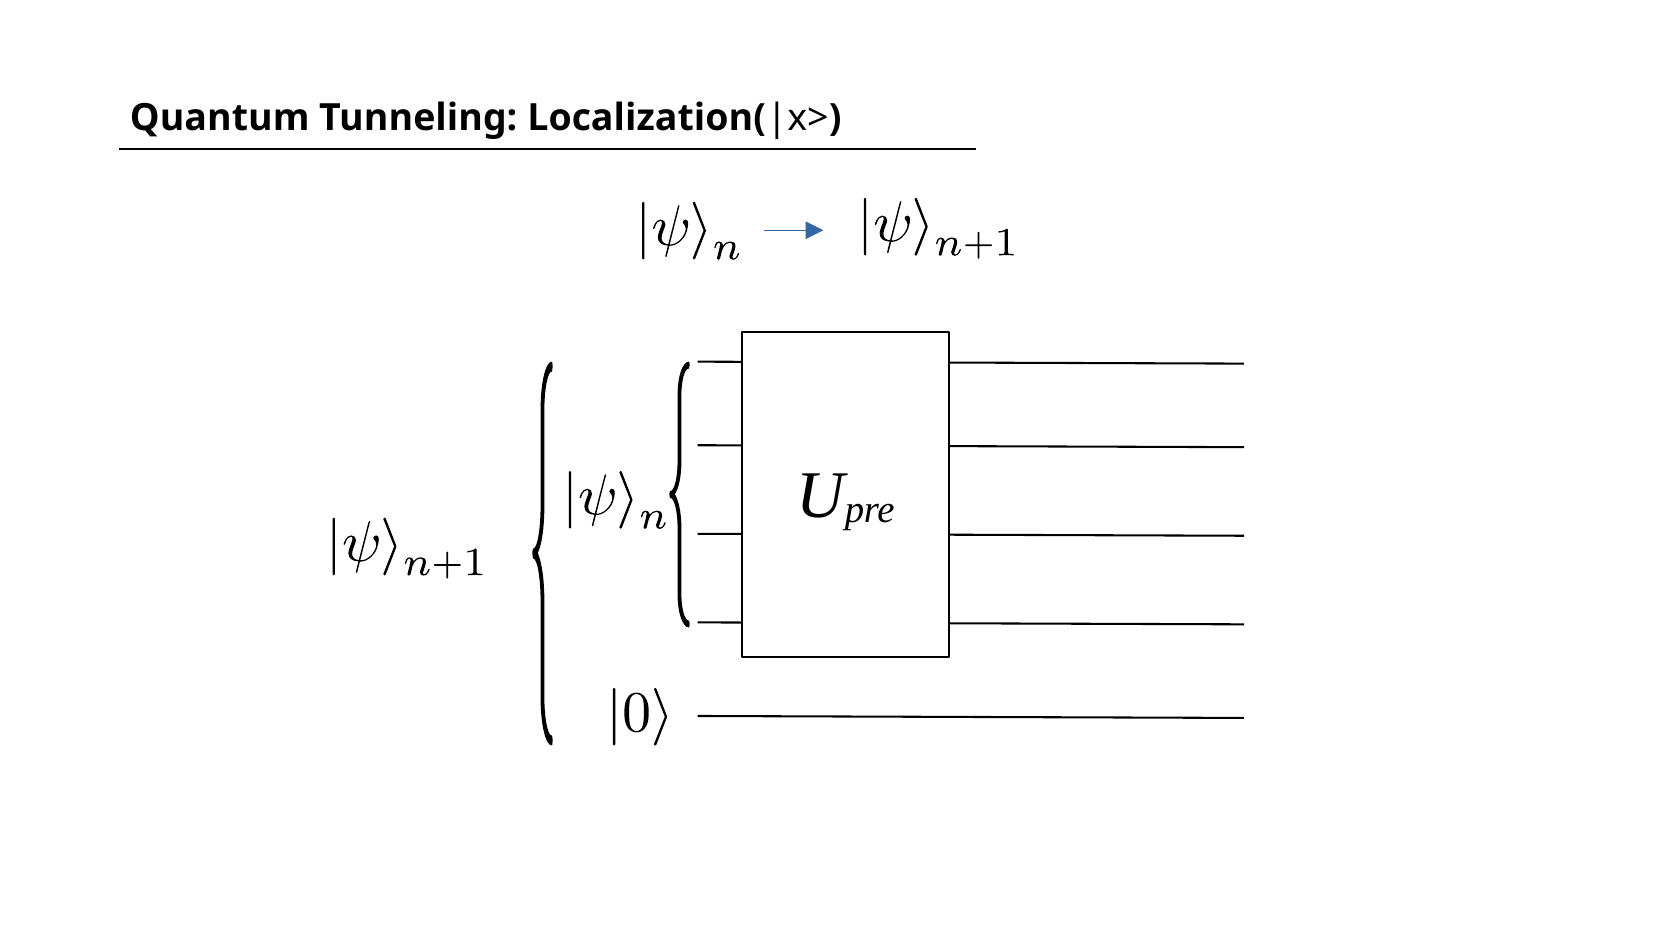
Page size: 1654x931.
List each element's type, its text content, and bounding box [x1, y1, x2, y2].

text_box Upre [742, 332, 949, 657]
text_box [328, 517, 483, 579]
text_box [859, 197, 1014, 259]
text_box [564, 470, 666, 529]
text_box [531, 361, 553, 746]
text_box [609, 687, 668, 746]
text_box Quantum Tunneling: Localization(|x>) [115, 83, 814, 148]
text_box [638, 201, 740, 260]
text_box [668, 361, 690, 628]
